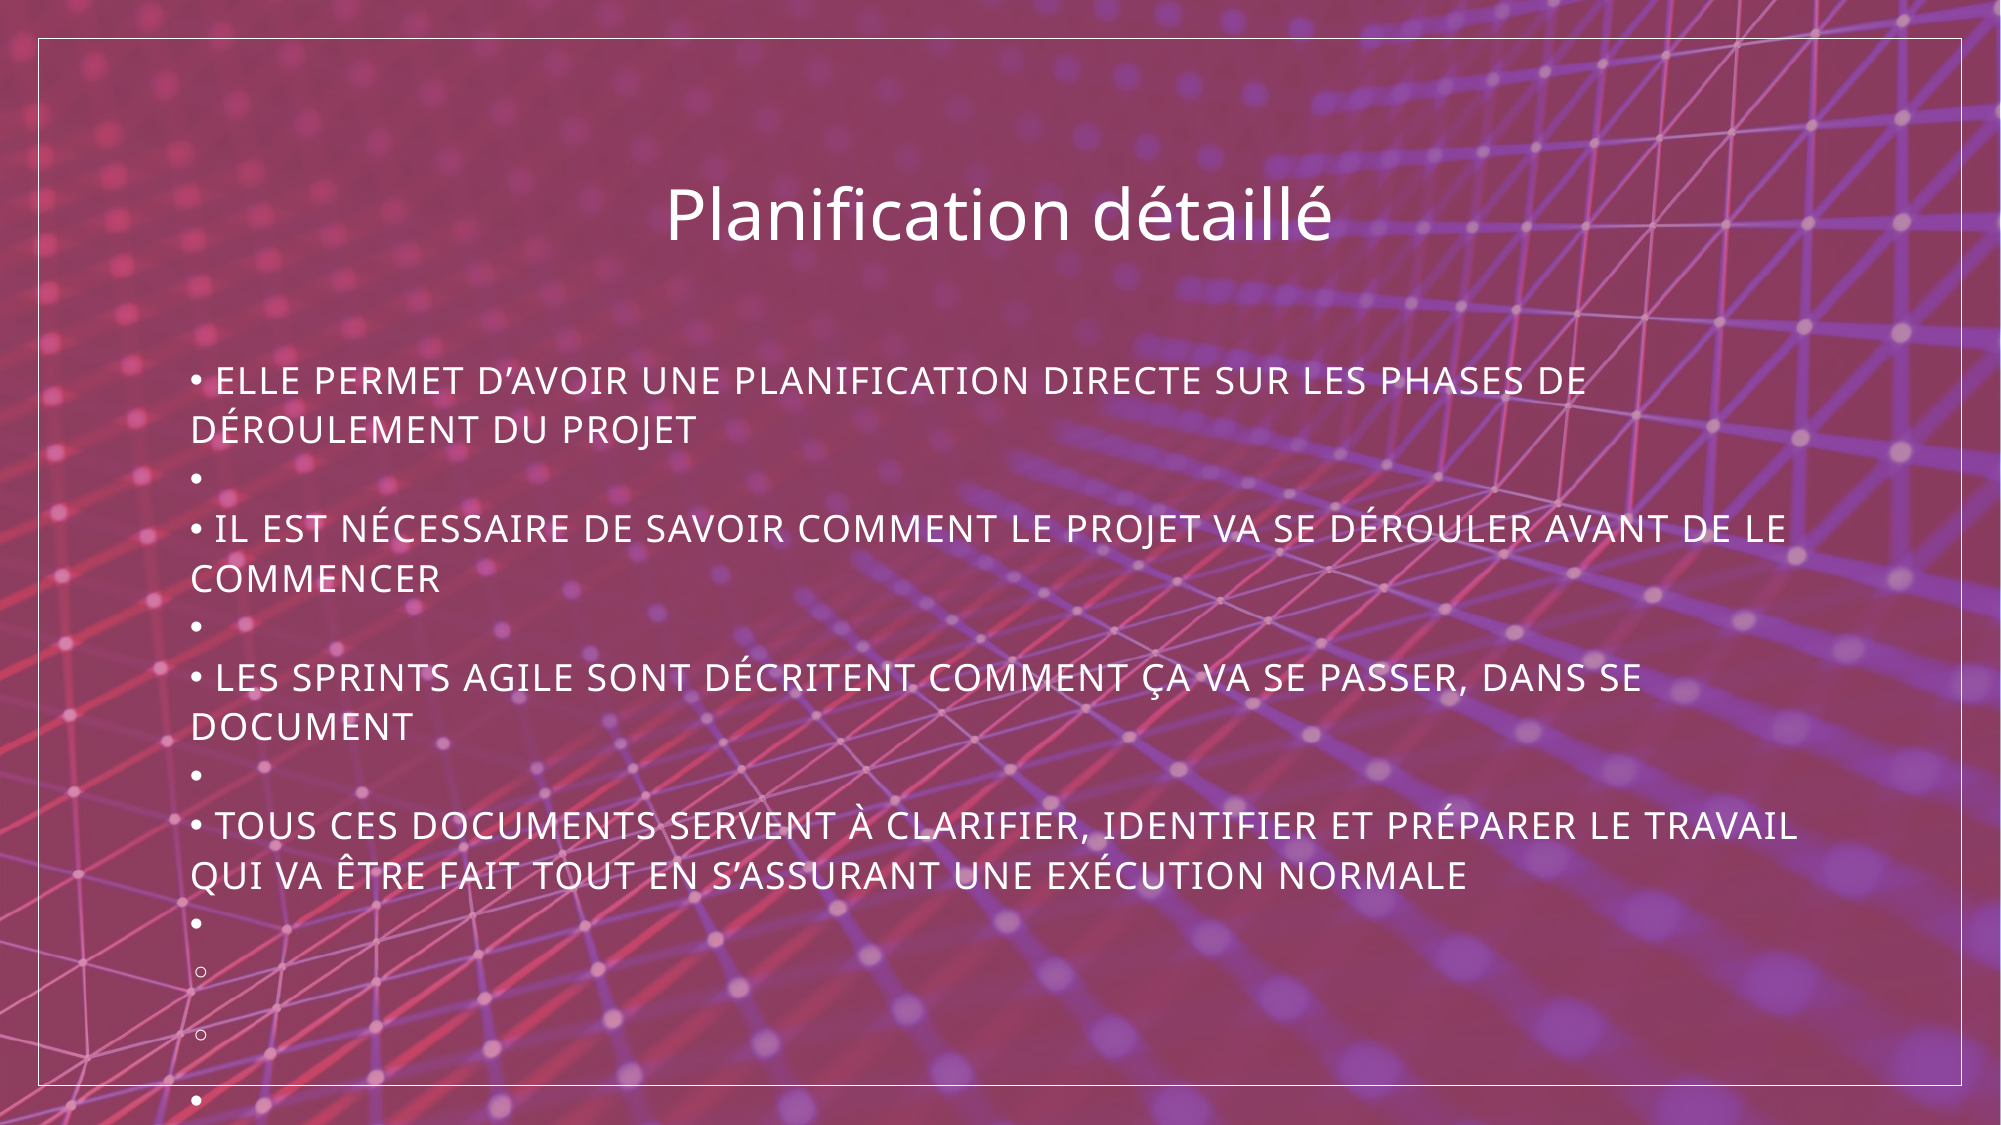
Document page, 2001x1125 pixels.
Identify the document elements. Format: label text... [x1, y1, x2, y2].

subtitle Elle permet d’avoir une planification directe sur les phases de déroulement du projet Il est nécessaire de savoir comment le projet va se dérouler avant de le commencer Les sprints agile sont décritent comment ça va se passer, dans se document Tous ces documents servent à clarifier, identifier et préparer le travail qui va être fait tout en s’assurant une exécution normale [174, 345, 1825, 1049]
picture [0, 0, 2000, 1125]
title Planification détaillé [174, 105, 1825, 331]
